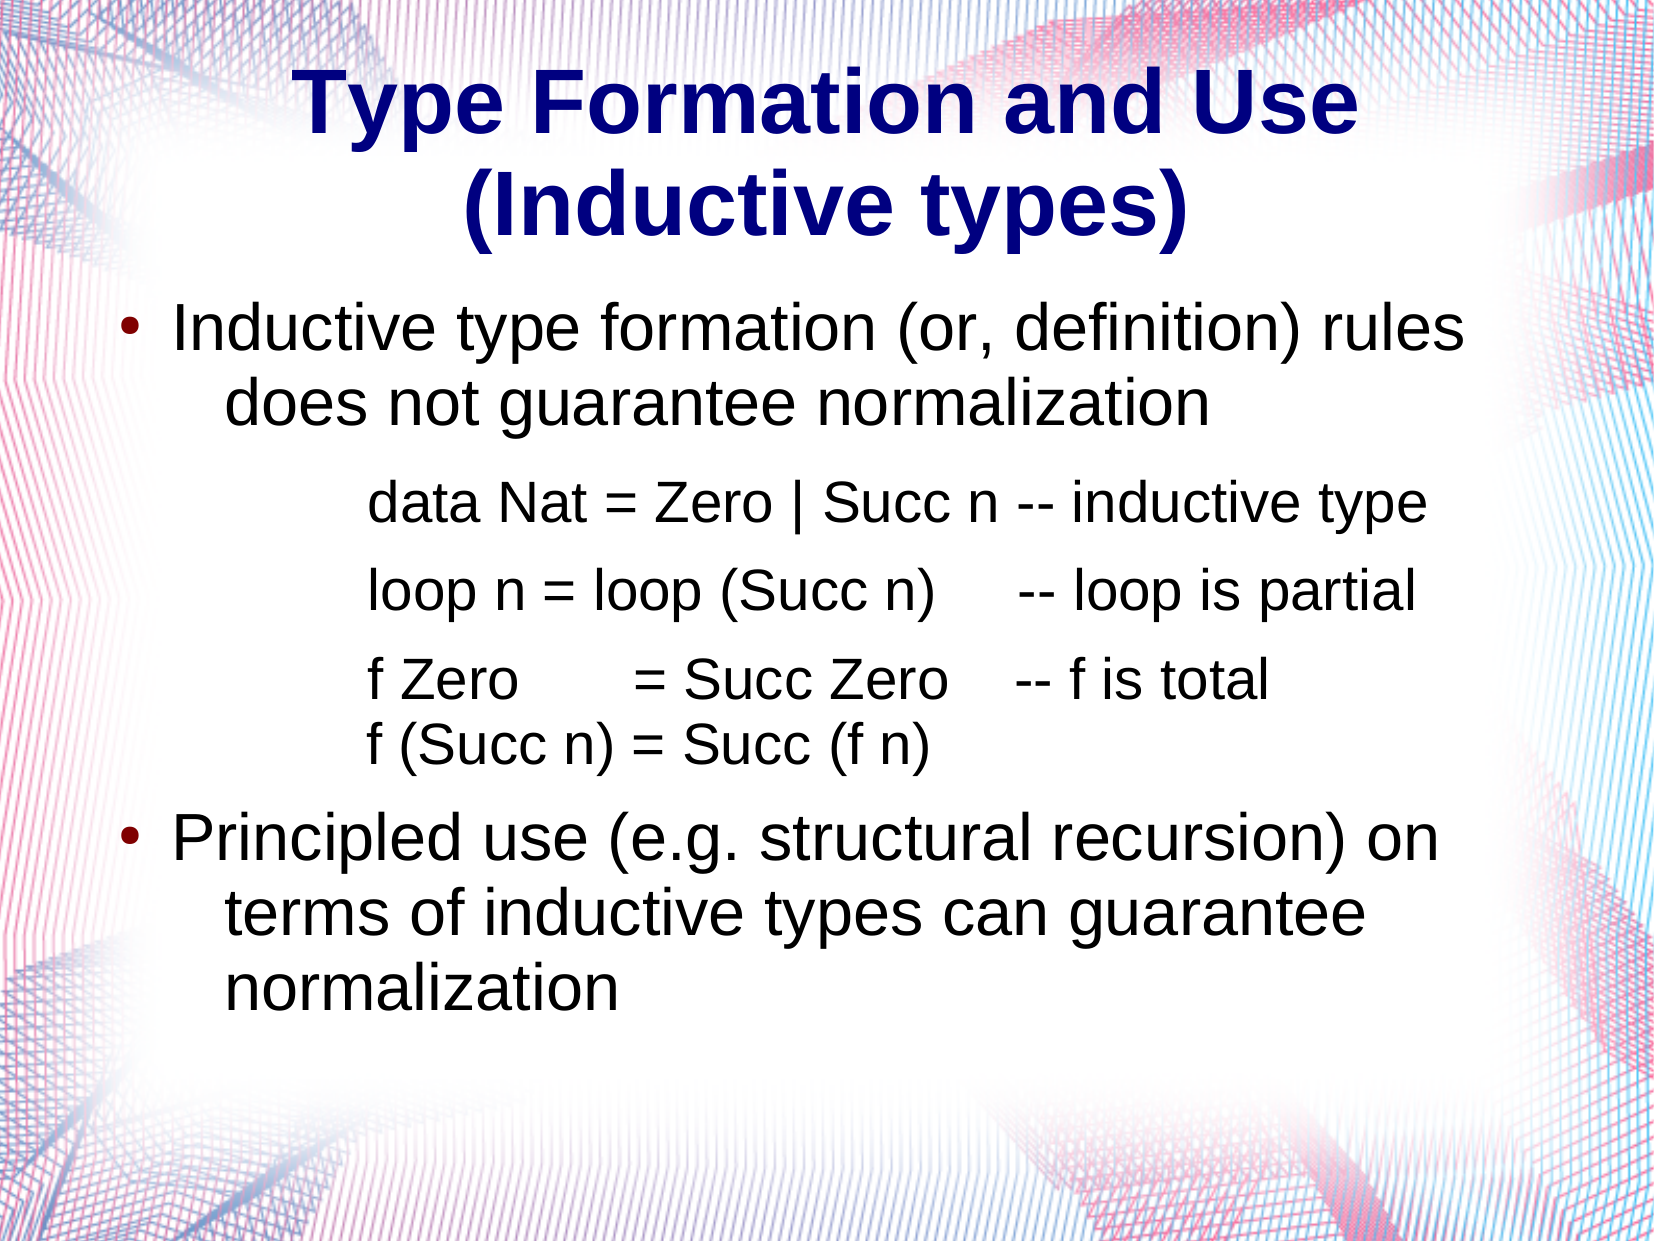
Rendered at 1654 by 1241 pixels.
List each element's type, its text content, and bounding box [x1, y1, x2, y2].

list Inductive type formation (or, definition) rules does not guarantee normalization data Nat = Zero | Succ n -- inductive type loop n = loop (Succ n) -- loop is partial f Zero = Succ Zero -- f is total f (Succ n) = Succ (f n) Principled use (e.g. structural recursion) on terms of inductive types can guarantee normalization [82, 290, 1571, 1109]
title Type Formation and Use (Inductive types) [82, 49, 1571, 257]
picture [0, 0, 1654, 1241]
